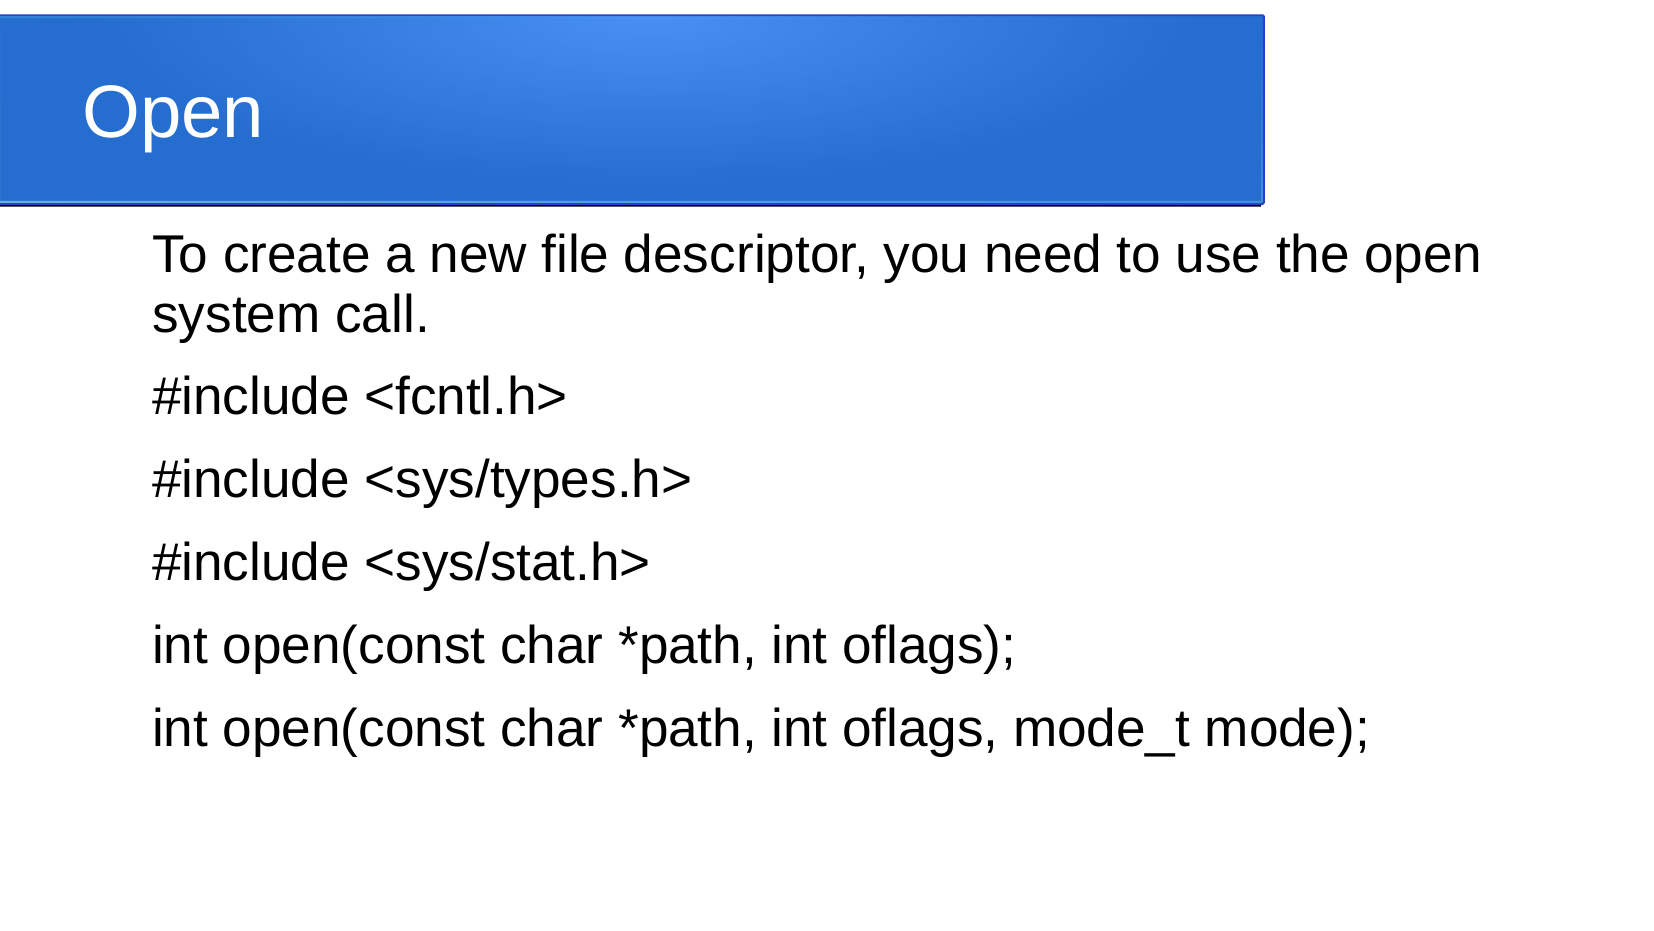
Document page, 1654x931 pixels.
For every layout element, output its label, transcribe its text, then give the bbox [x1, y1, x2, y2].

list To create a new file descriptor, you need to use the open system call. #include <fcntl.h> #include <sys/types.h> #include <sys/stat.h> int open(const char *path, int oflags); int open(const char *path, int oflags, mode_t mode); [82, 224, 1571, 764]
title Open [82, 35, 1235, 189]
